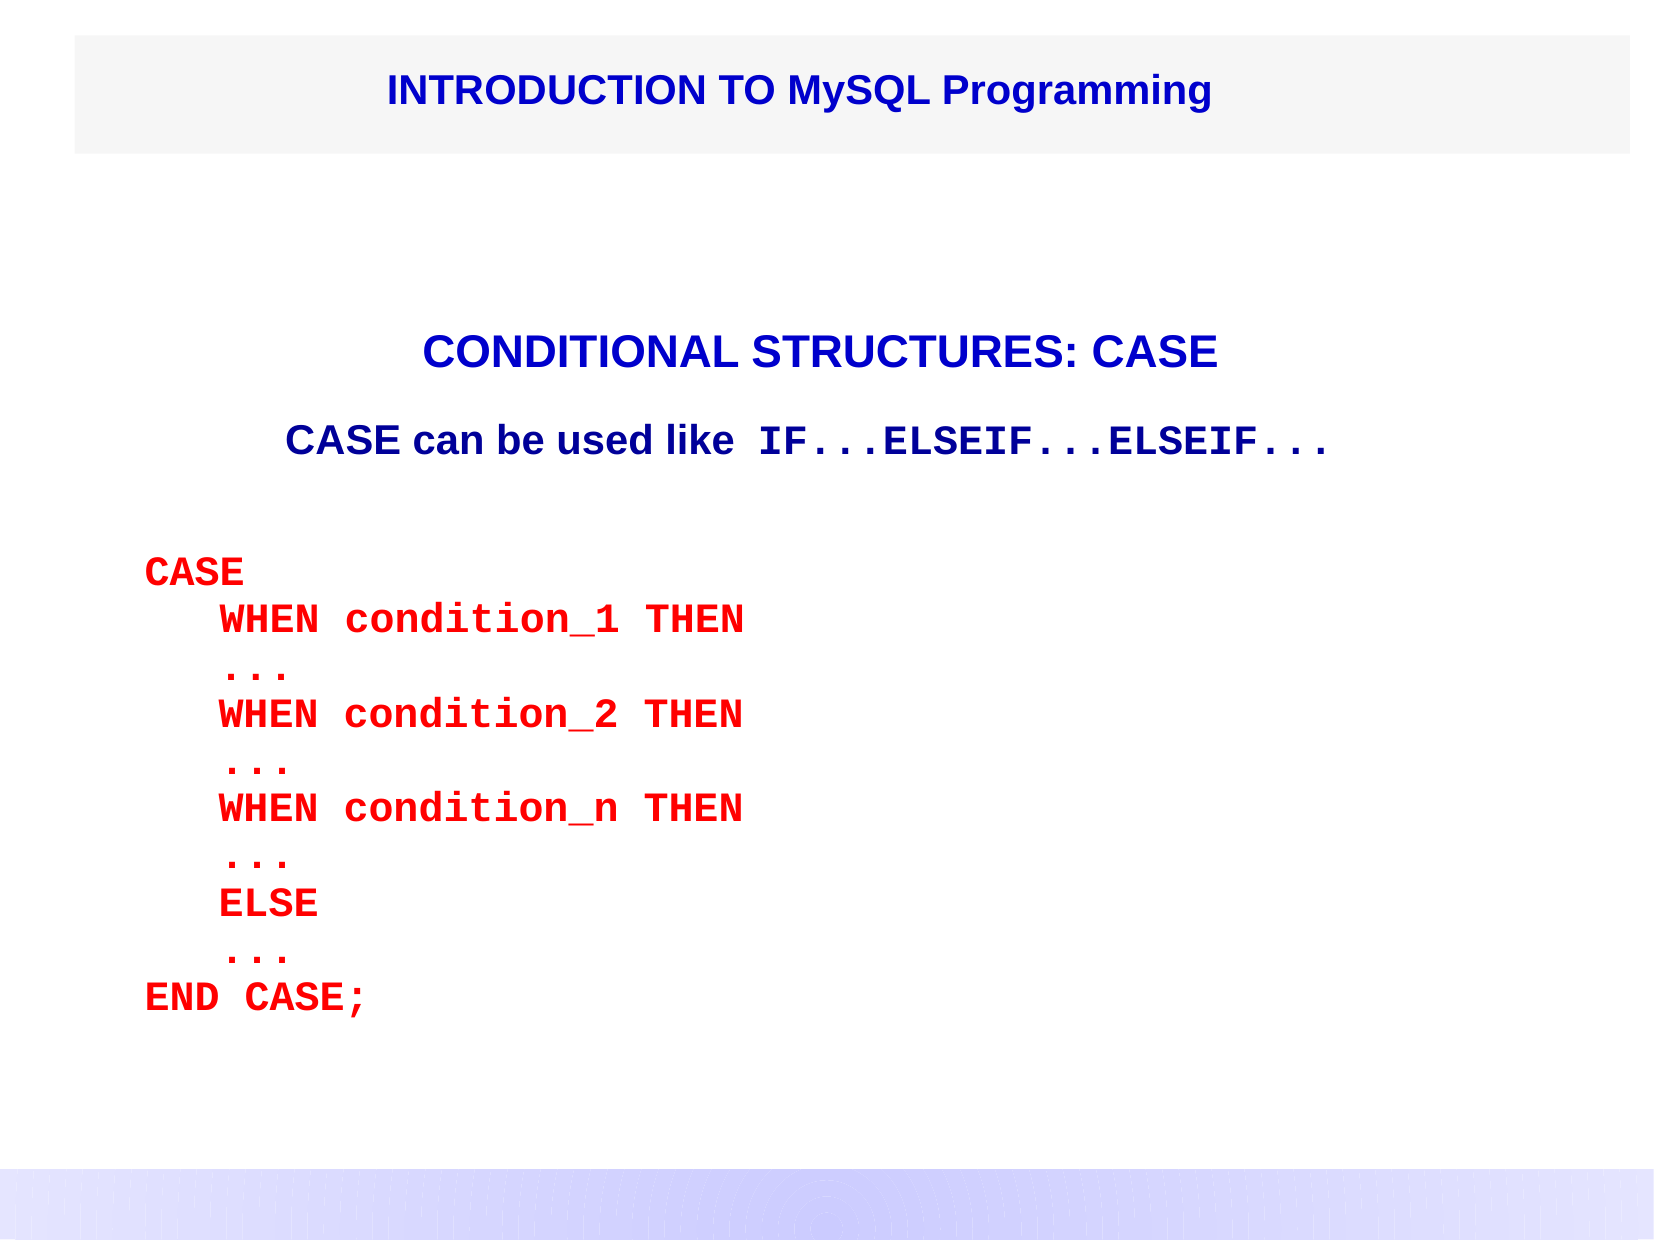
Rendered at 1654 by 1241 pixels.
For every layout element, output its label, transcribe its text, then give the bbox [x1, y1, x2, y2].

text_box CASE can be used like IF...ELSEIF...ELSEIF... [165, 409, 1453, 520]
text_box CASE WHEN condition_1 THEN ... WHEN condition_2 THEN ... WHEN condition_n THEN ... ELSE ... END CASE; [129, 543, 1607, 1036]
text_box [0, 304, 1654, 1221]
text_box [74, 35, 1630, 154]
text_box INTRODUCTION TO MySQL Programming [371, 59, 1229, 121]
text_box CONDITIONAL STRUCTURES: CASE [129, 318, 1512, 449]
